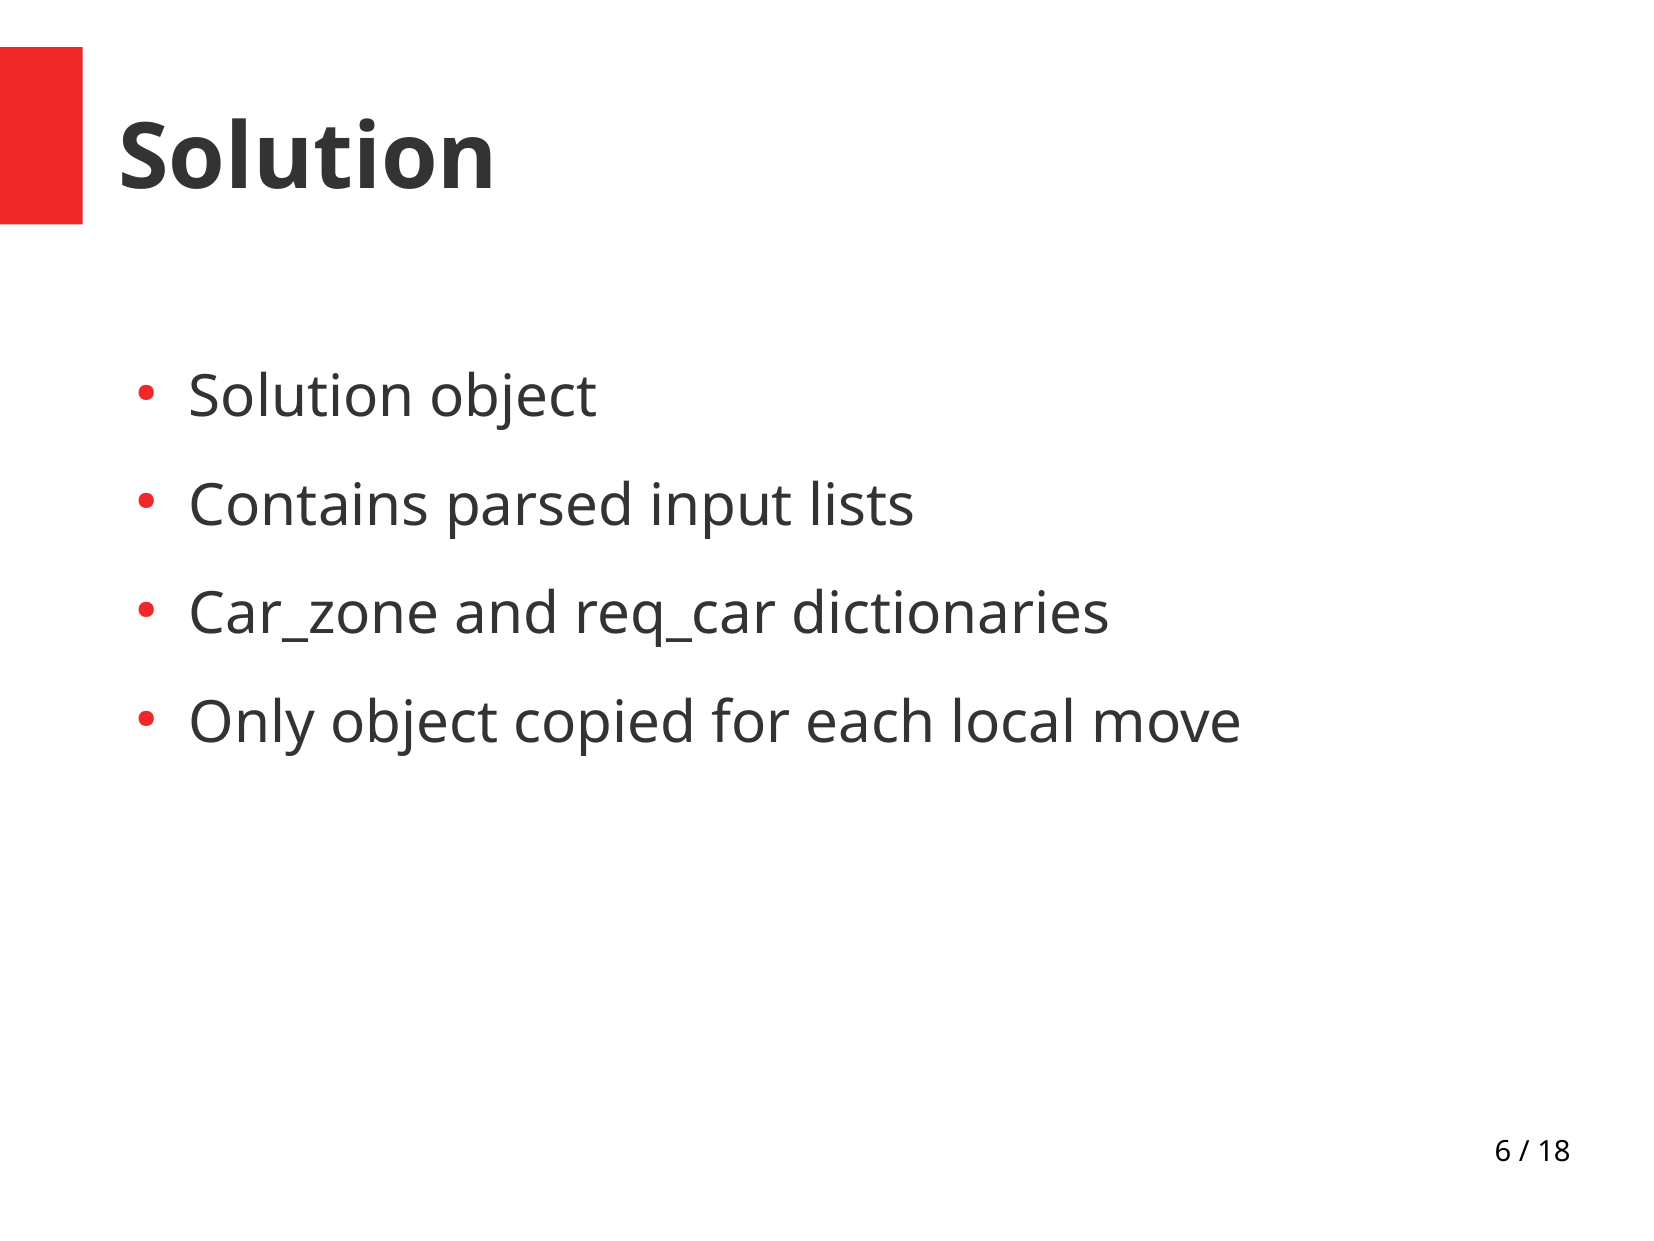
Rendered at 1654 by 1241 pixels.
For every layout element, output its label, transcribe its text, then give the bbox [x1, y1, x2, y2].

title Solution [118, 49, 1571, 257]
list Solution object Contains parsed input lists Car_zone and req_car dictionaries Only object copied for each local move [118, 354, 1536, 1074]
